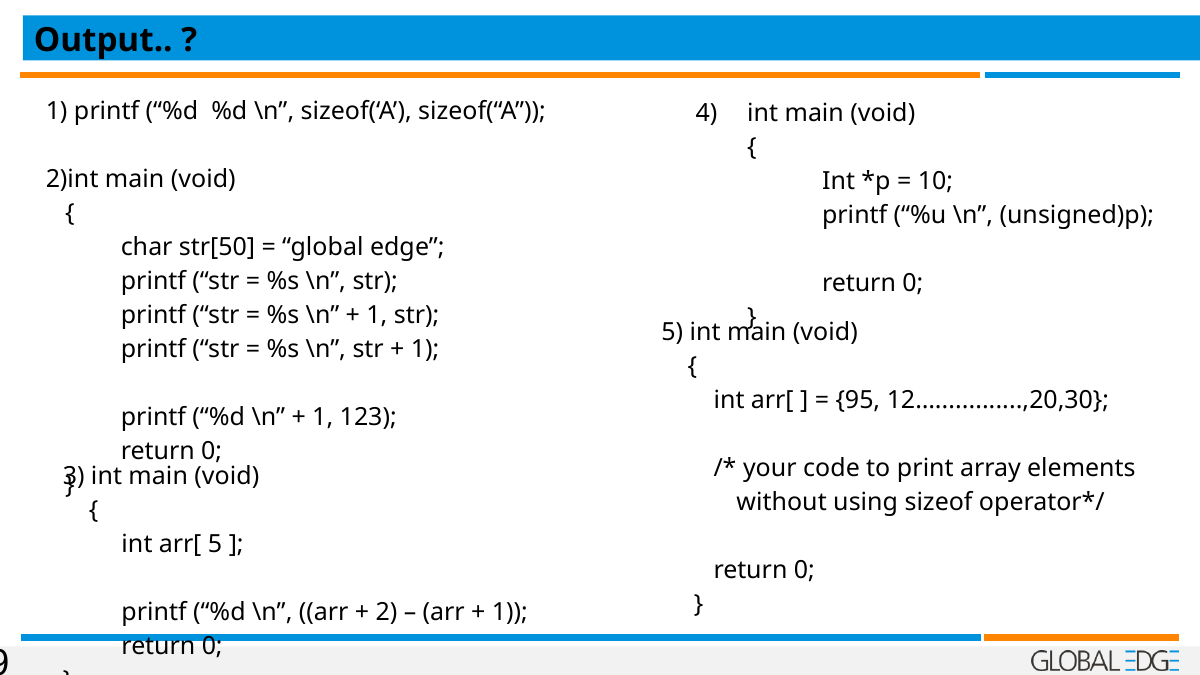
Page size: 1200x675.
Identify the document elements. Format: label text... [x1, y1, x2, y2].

text_box 1) printf (“%d %d \n”, sizeof(‘A’), sizeof(“A”)); 2)int main (void) { char str[50] = “global edge”; printf (“str = %s \n”, str); printf (“str = %s \n” + 1, str); printf (“str = %s \n”, str + 1); printf (“%d \n” + 1, 123); return 0; } [31, 84, 647, 510]
text_box 5) int main (void) { int arr[ ] = {95, 12….............,20,30}; /* your code to print array elements without using sizeof operator*/ return 0; } [646, 306, 1200, 586]
picture [1031, 650, 1179, 671]
text_box int main (void) { Int *p = 10; printf (“%u \n”, (unsigned)p); return 0; } [732, 87, 1200, 306]
text_box 3) int main (void) { int arr[ 5 ]; printf (“%d \n”, ((arr + 2) – (arr + 1)); return 0; } [48, 450, 647, 670]
text_box Output.. ? [22, 15, 1200, 61]
text_box 4) [680, 87, 750, 132]
